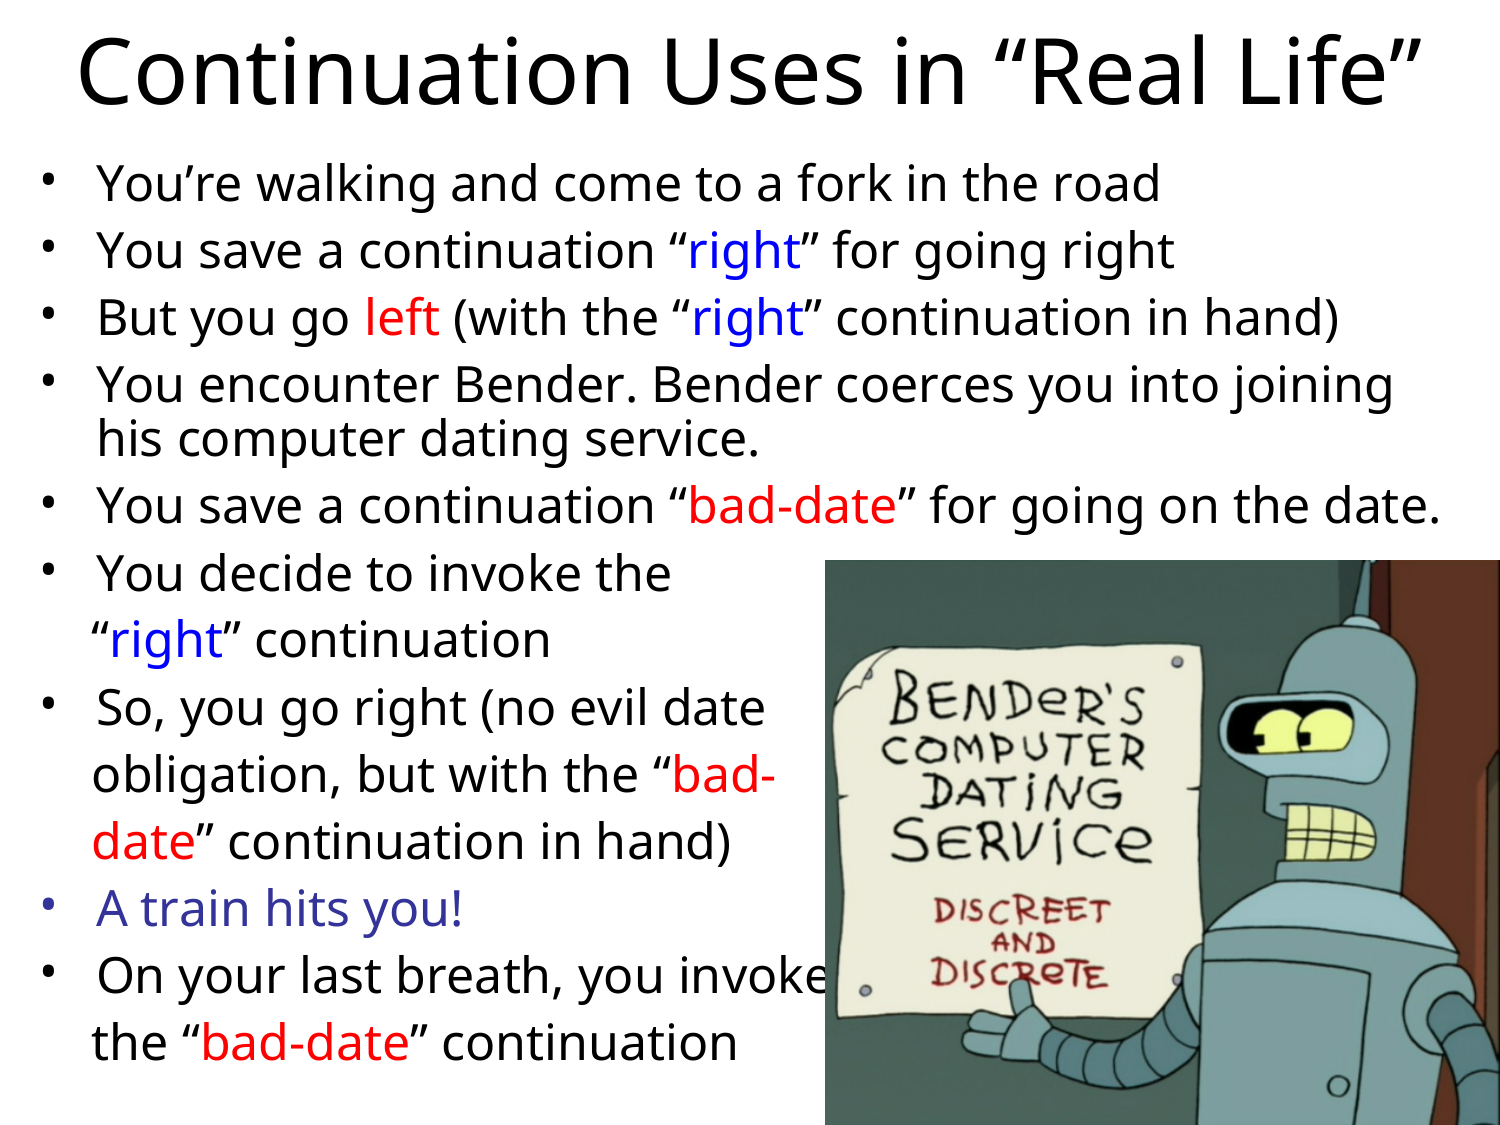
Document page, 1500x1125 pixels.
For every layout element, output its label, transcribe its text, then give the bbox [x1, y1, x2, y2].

title Continuation Uses in “Real Life” [24, 0, 1476, 149]
picture [825, 560, 1500, 1125]
list You’re walking and come to a fork in the road You save a continuation “right” for going right But you go left (with the “right” continuation in hand) You encounter Bender. Bender coerces you into joining his computer dating service. You save a continuation “bad-date” for going on the date. You decide to invoke the “right” continuation So, you go right (no evil date obligation, but with the “bad- date” continuation in hand) A train hits you! On your last breath, you invoke the “bad-date” continuation [24, 149, 1476, 1088]
